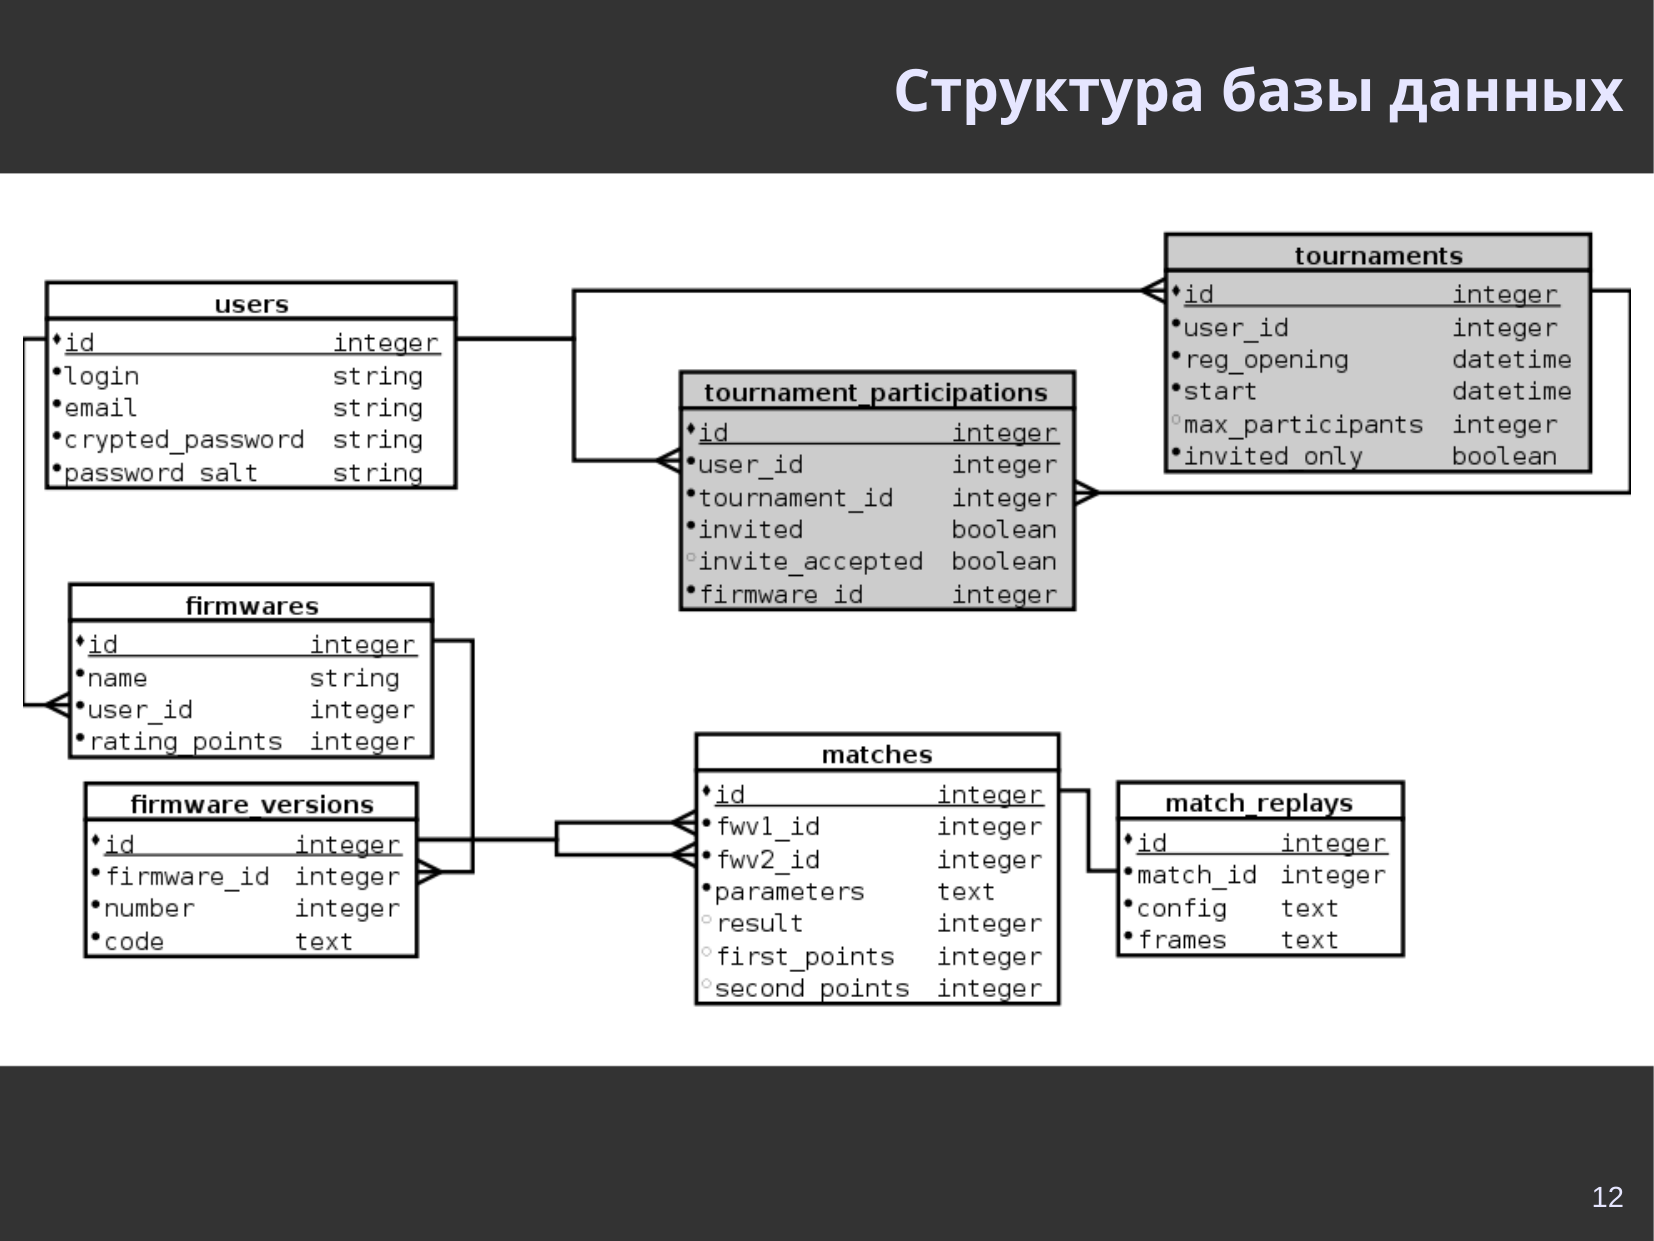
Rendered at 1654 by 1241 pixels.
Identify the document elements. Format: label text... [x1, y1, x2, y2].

title Структура базы данных [29, 29, 1625, 148]
picture [0, 0, 1654, 1241]
